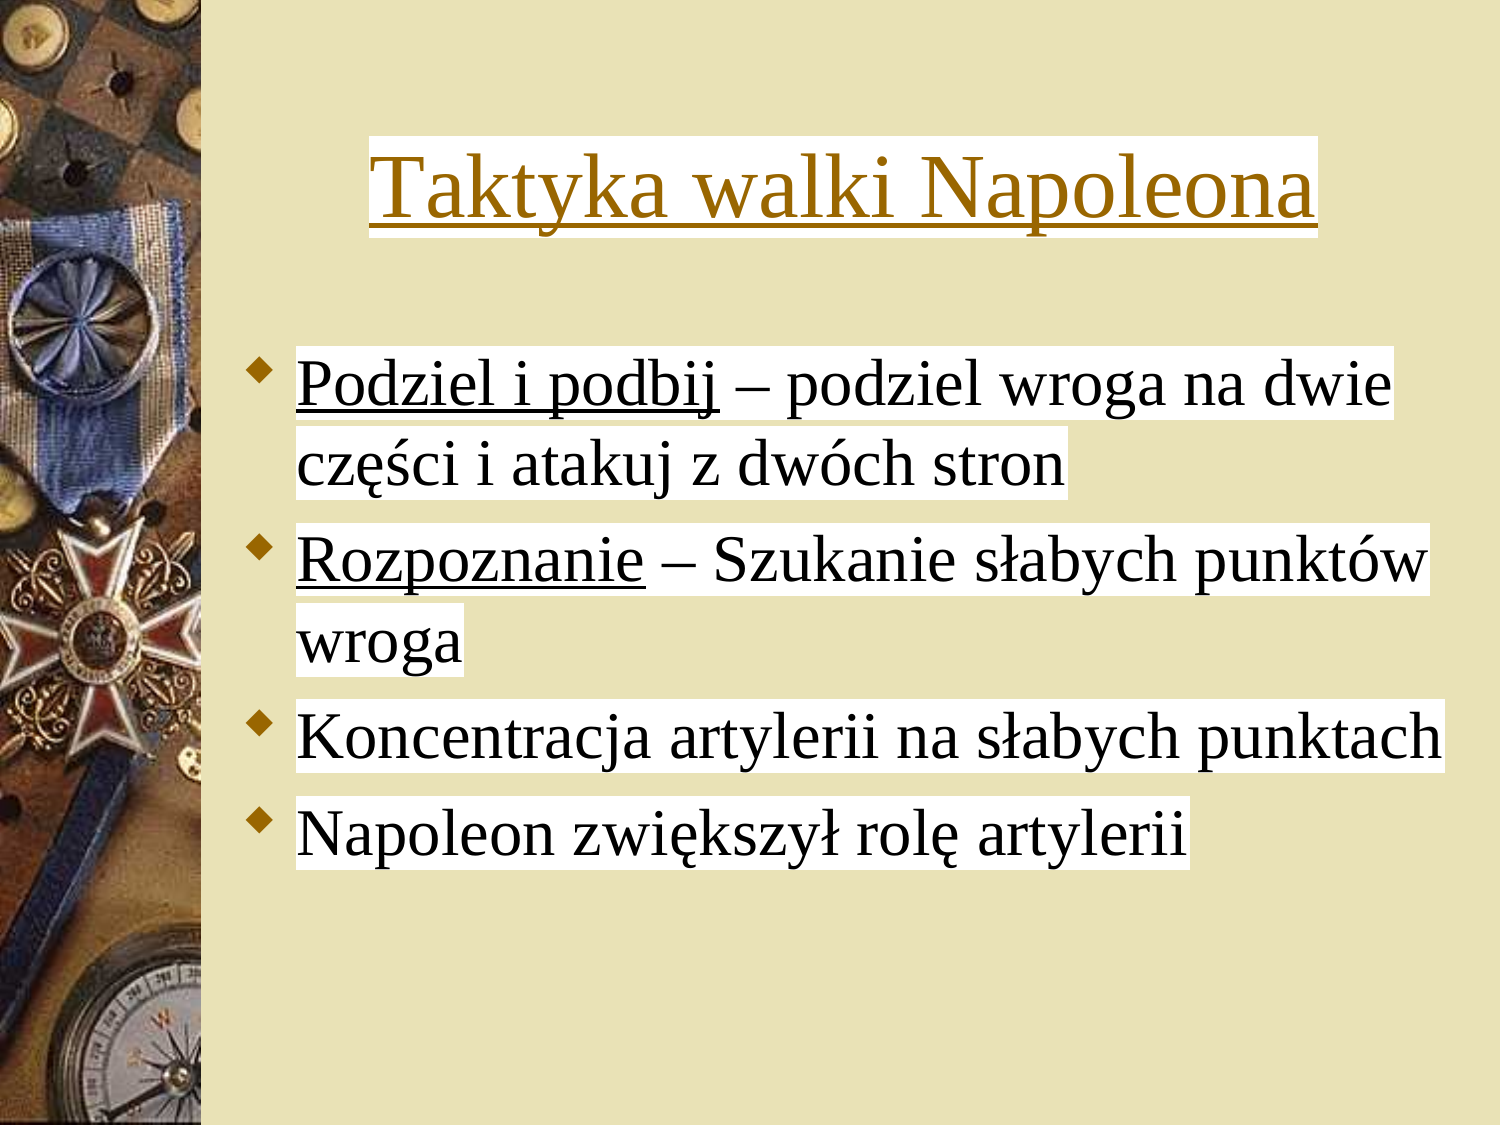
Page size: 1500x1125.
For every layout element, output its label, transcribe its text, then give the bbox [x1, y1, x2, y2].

title Taktyka walki Napoleona [224, 87, 1463, 275]
list Podziel i podbij – podziel wroga na dwie części i atakuj z dwóch stron Rozpoznanie – Szukanie słabych punktów wroga Koncentracja artylerii na słabych punktach Napoleon zwiększył rolę artylerii [224, 330, 1475, 1006]
picture [0, 0, 201, 1125]
